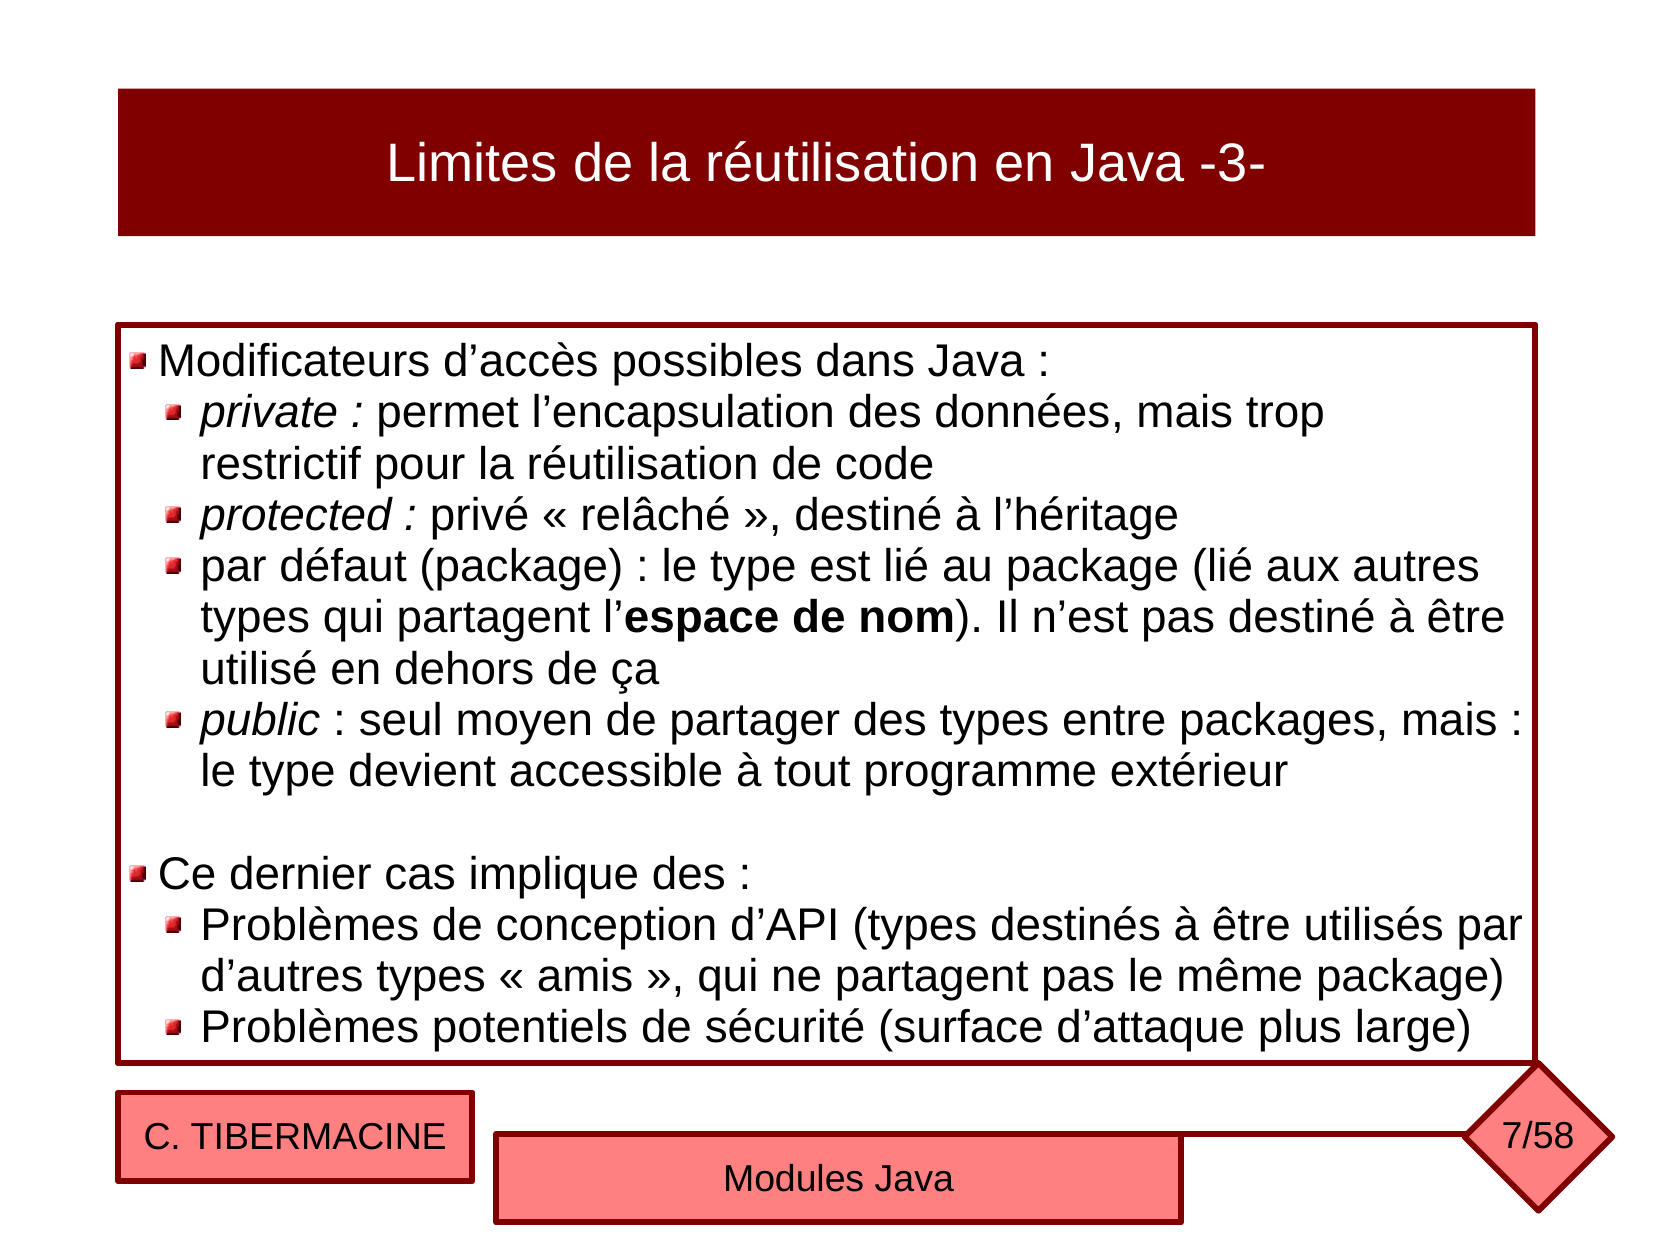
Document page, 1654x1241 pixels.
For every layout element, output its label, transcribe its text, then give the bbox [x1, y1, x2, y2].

picture [129, 352, 146, 369]
text_box Modules Java [496, 1133, 1182, 1223]
text_box <numéro>/58 [1486, 1107, 1654, 1164]
text_box [1464, 1115, 1486, 1159]
text_box C. TIBERMACINE [118, 1092, 473, 1182]
text_box [1494, 1062, 1583, 1107]
text_box Modificateurs d’accès possibles dans Java : private : permet l’encapsulation des données, mais trop restrictif pour la réutilisation de code protected : privé « relâché », destiné à l’héritage par défaut (package) : le type est lié au package (lié aux autres types qui partagent l’espace de nom). Il n’est pas destiné à être utilisé en dehors de ça public : seul moyen de partager des types entre packages, mais : le type devient accessible à tout programme extérieur Ce dernier cas implique des : Problèmes de conception d’API (types destinés à être utilisés par d’autres types « amis », qui ne partagent pas le même package) Problèmes potentiels de sécurité (surface d’attaque plus large) [118, 324, 1536, 1063]
text_box [1491, 1164, 1586, 1211]
picture [165, 711, 181, 728]
picture [129, 865, 146, 882]
picture [165, 916, 181, 933]
picture [165, 557, 181, 574]
text_box Limites de la réutilisation en Java -3- [118, 88, 1536, 237]
picture [165, 1019, 181, 1035]
picture [165, 404, 181, 420]
picture [165, 506, 181, 523]
